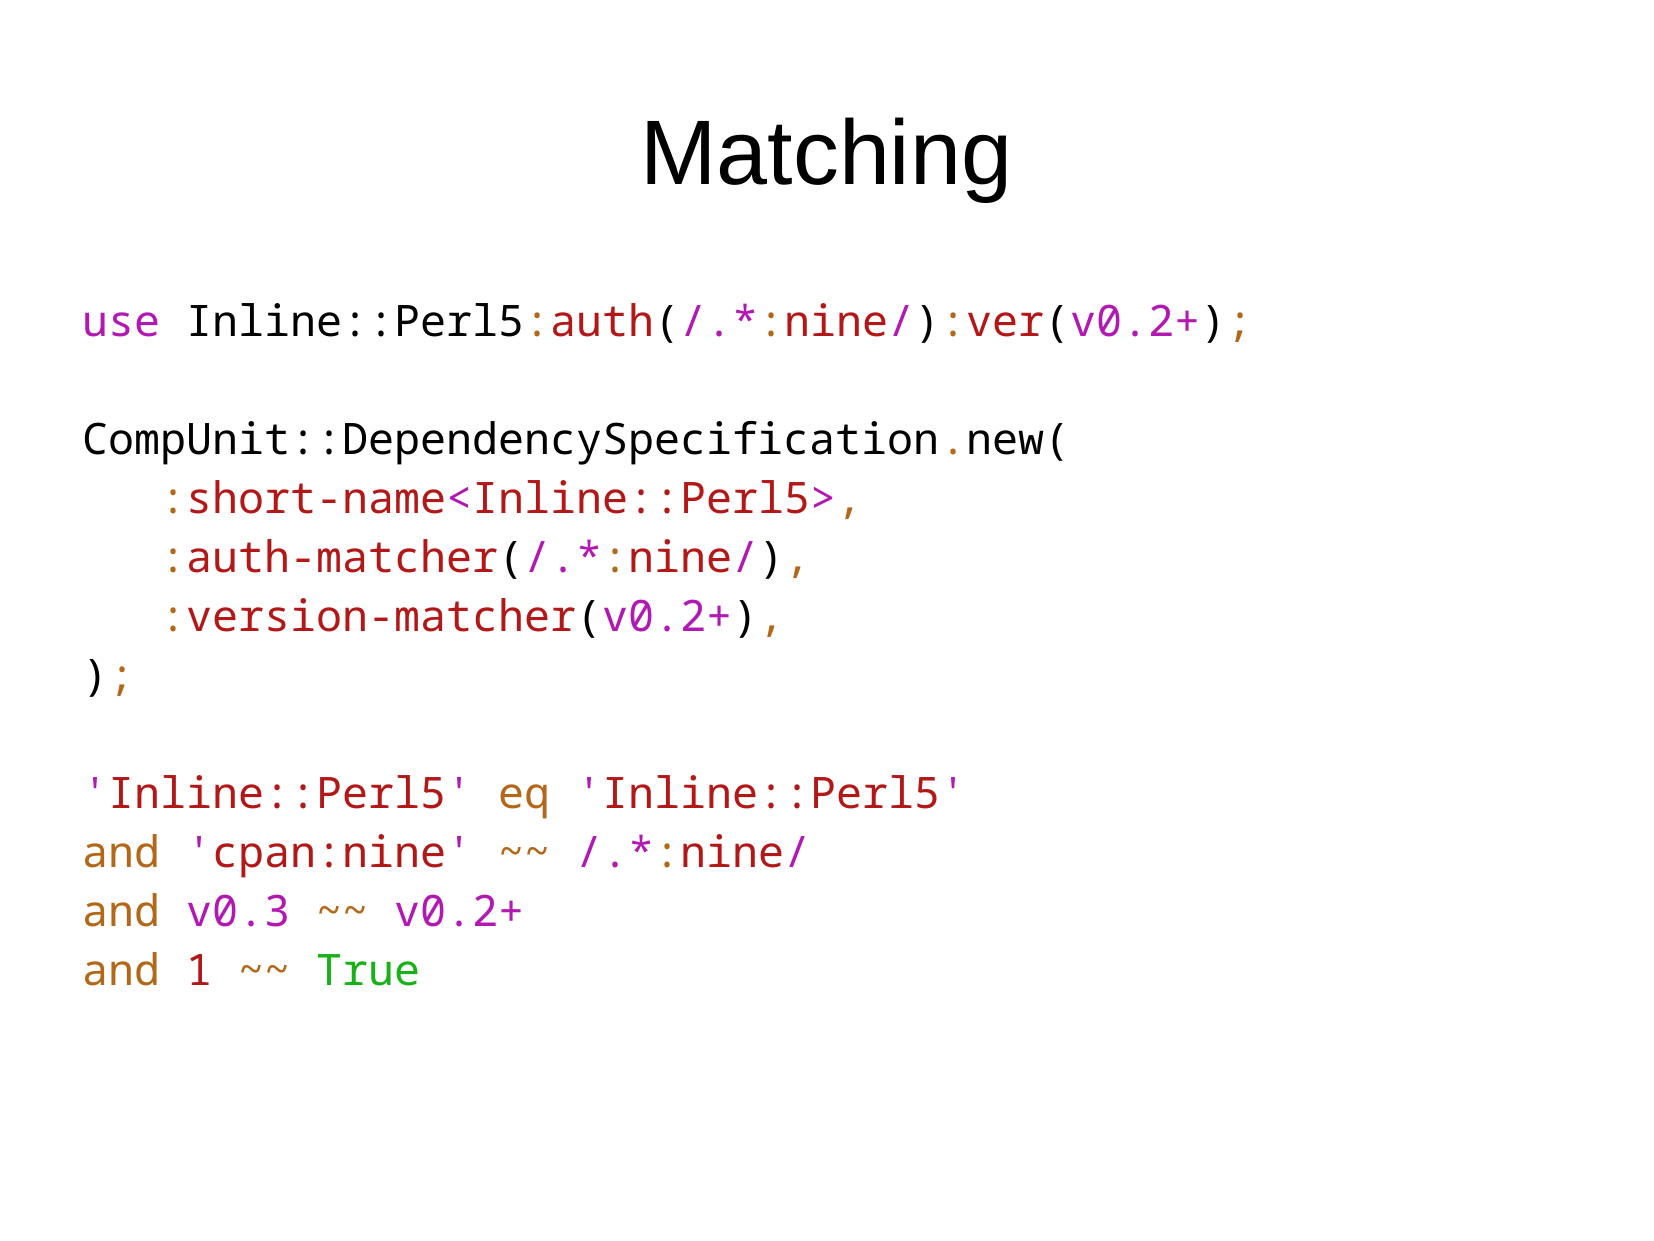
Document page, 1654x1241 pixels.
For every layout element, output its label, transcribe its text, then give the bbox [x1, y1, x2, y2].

title Matching [82, 49, 1571, 257]
list use Inline::Perl5:auth(/.*:nine/):ver(v0.2+); CompUnit::DependencySpecification.new( :short-name<Inline::Perl5>, :auth-matcher(/.*:nine/), :version-matcher(v0.2+), ); 'Inline::Perl5' eq 'Inline::Perl5' and 'cpan:nine' ~~ /.*:nine/ and v0.3 ~~ v0.2+ and 1 ~~ True [82, 290, 1571, 1010]
